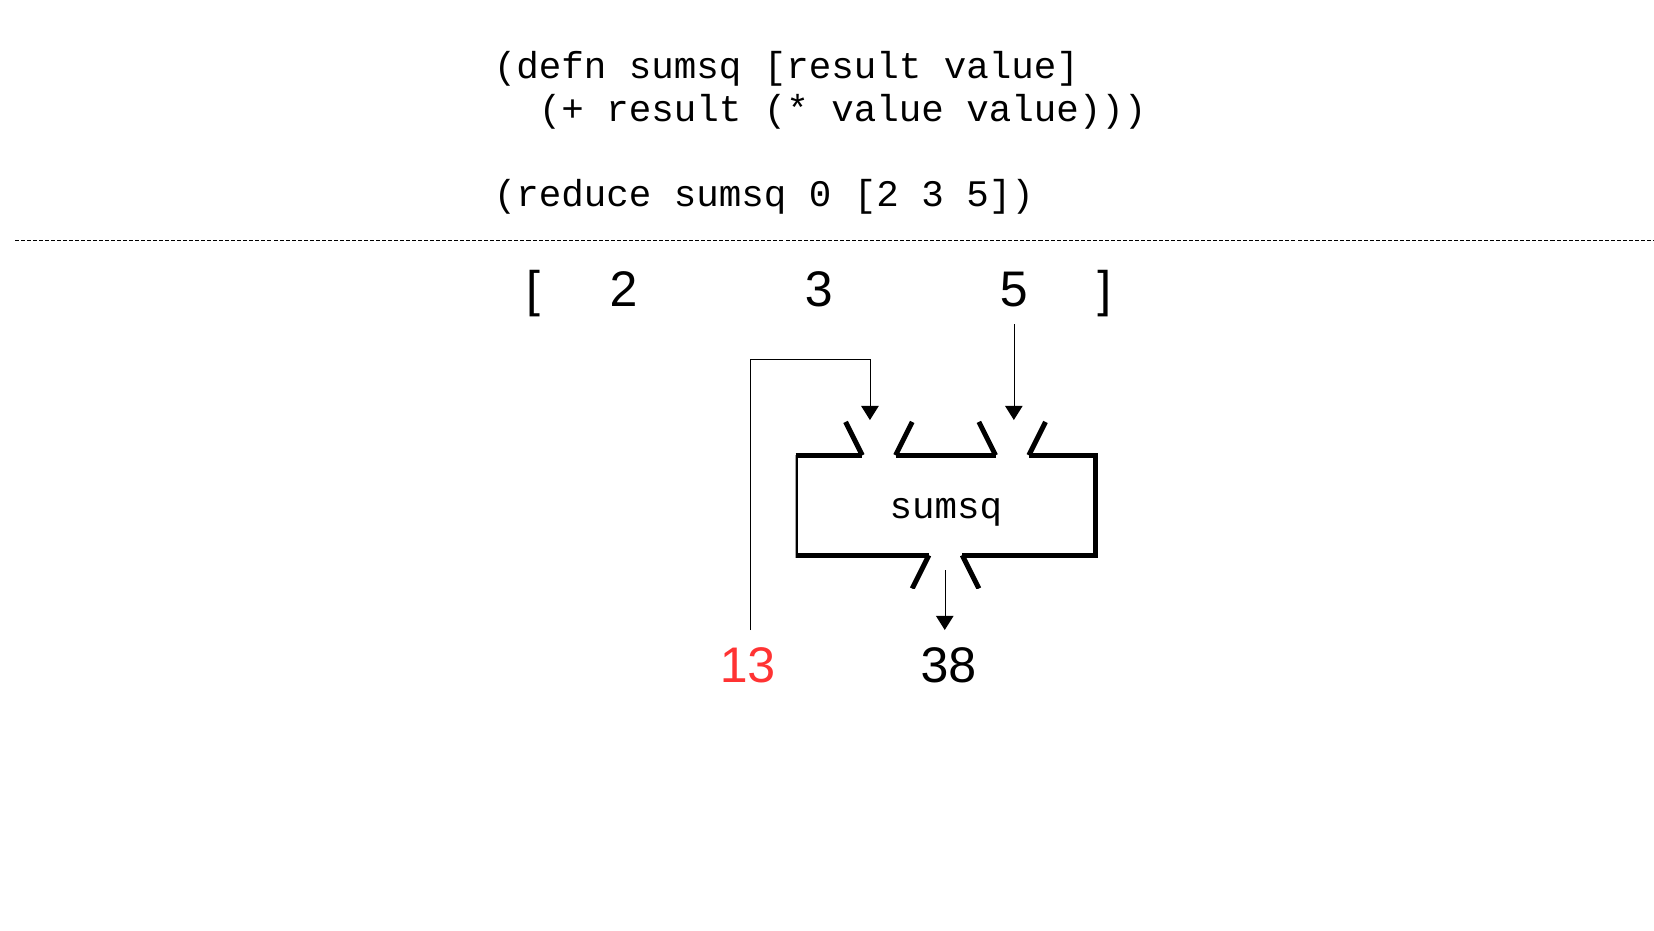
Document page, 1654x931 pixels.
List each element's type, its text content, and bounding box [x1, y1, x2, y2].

text_box 38 [905, 630, 1006, 706]
picture [795, 388, 1104, 589]
text_box 13 [705, 630, 796, 706]
text_box sumsq [874, 479, 1025, 537]
text_box (defn sumsq [result value] (+ result (* value value))) (reduce sumsq 0 [2 3 5]) [478, 40, 1175, 228]
text_box [ 2 3 5 ] [511, 253, 1143, 325]
